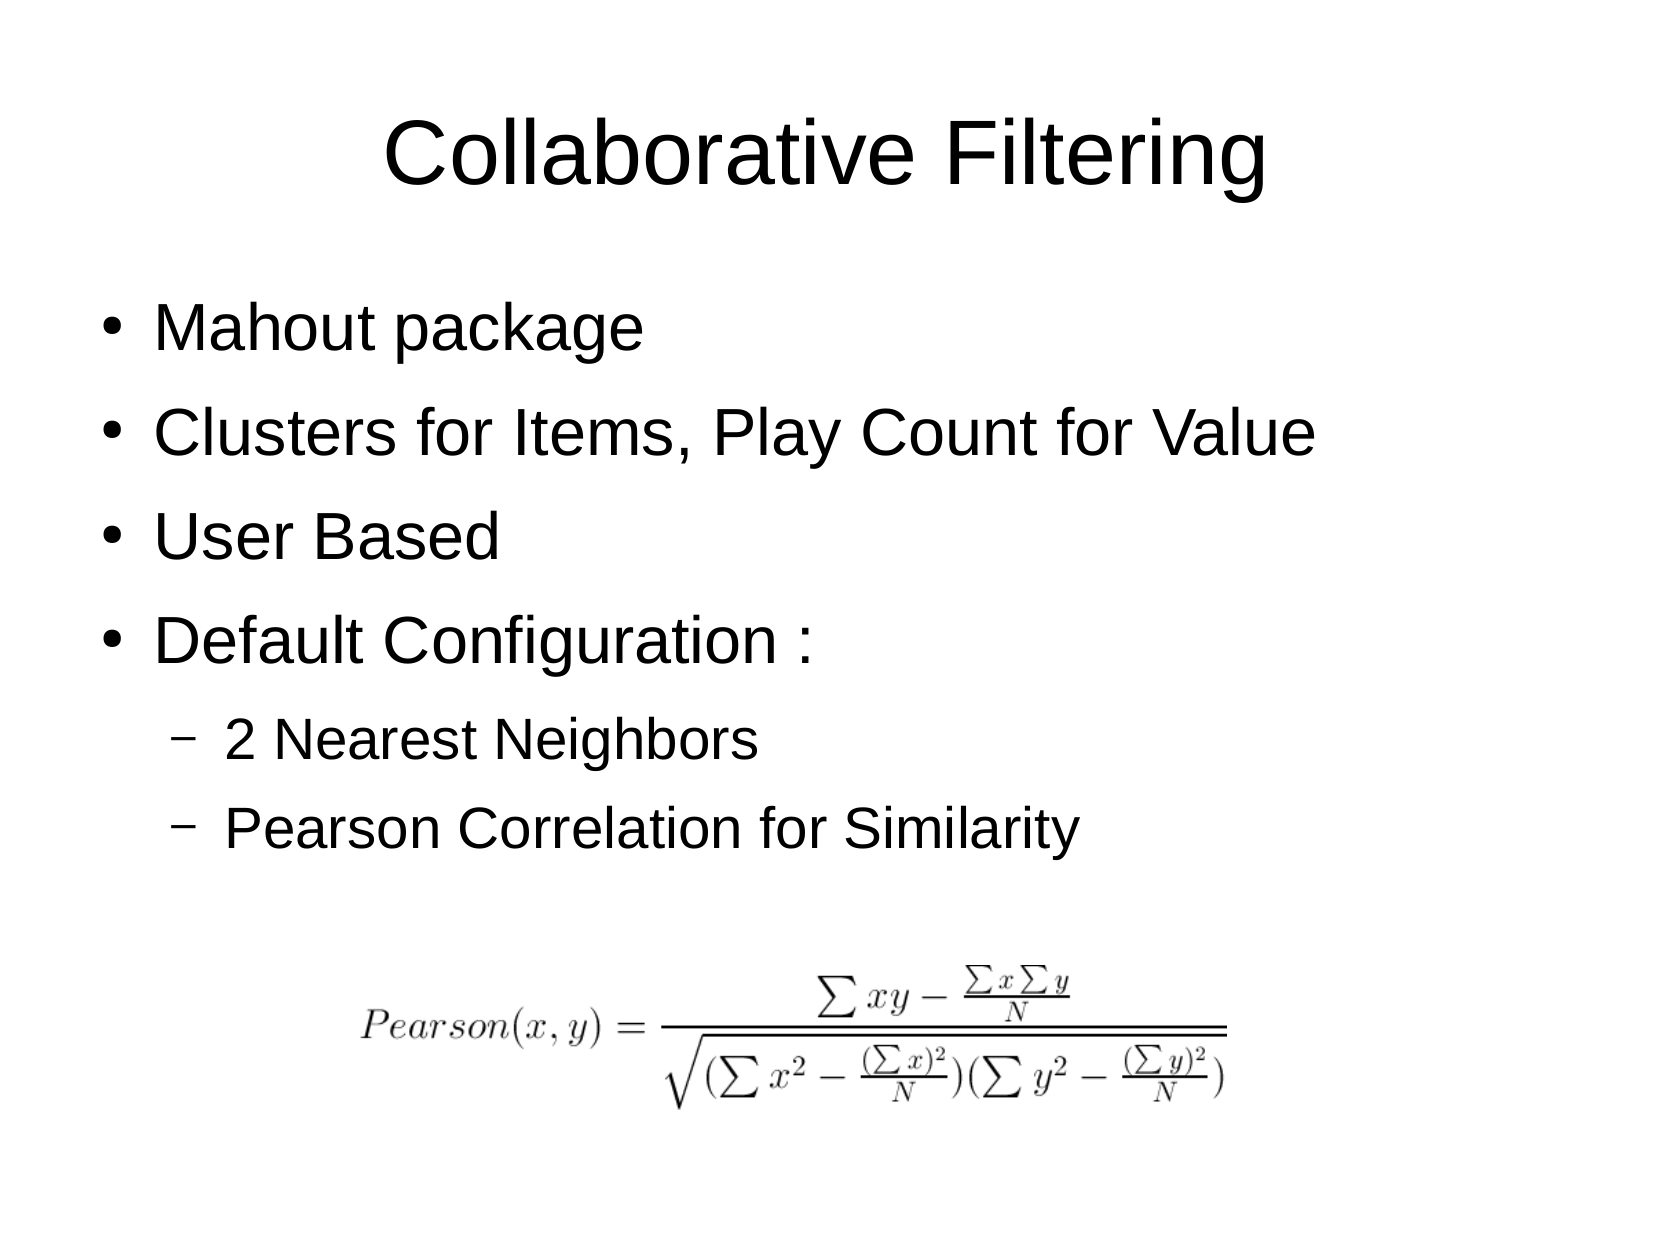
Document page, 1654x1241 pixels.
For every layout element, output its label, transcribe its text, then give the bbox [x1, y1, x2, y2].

picture [360, 965, 1227, 1111]
list Mahout package Clusters for Items, Play Count for Value User Based Default Configuration : 2 Nearest Neighbors Pearson Correlation for Similarity [82, 290, 1571, 1010]
title Collaborative Filtering [82, 49, 1571, 257]
